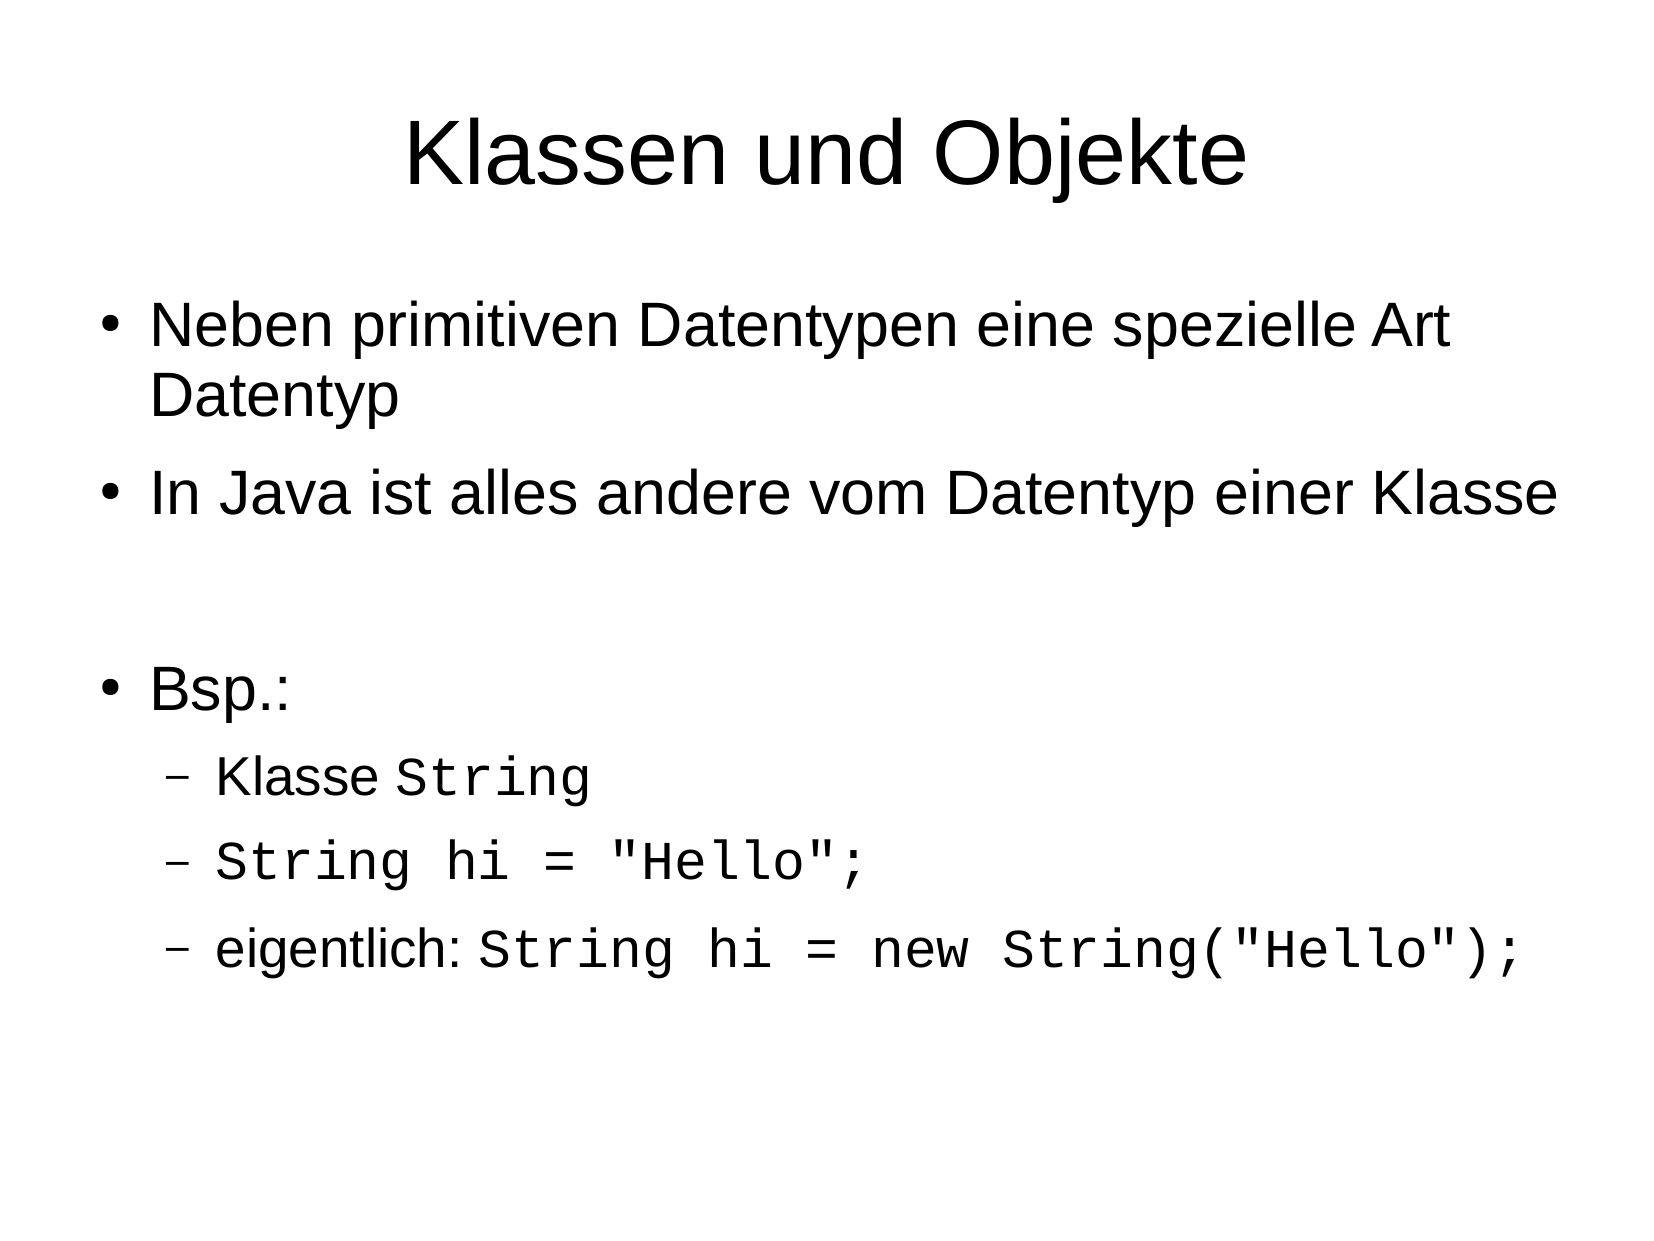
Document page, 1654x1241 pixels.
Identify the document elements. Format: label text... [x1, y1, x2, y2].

list Neben primitiven Datentypen eine spezielle Art Datentyp In Java ist alles andere vom Datentyp einer Klasse Bsp.: Klasse String String hi = "Hello"; eigentlich: String hi = new String("Hello"); [82, 290, 1571, 1010]
title Klassen und Objekte [82, 49, 1571, 257]
